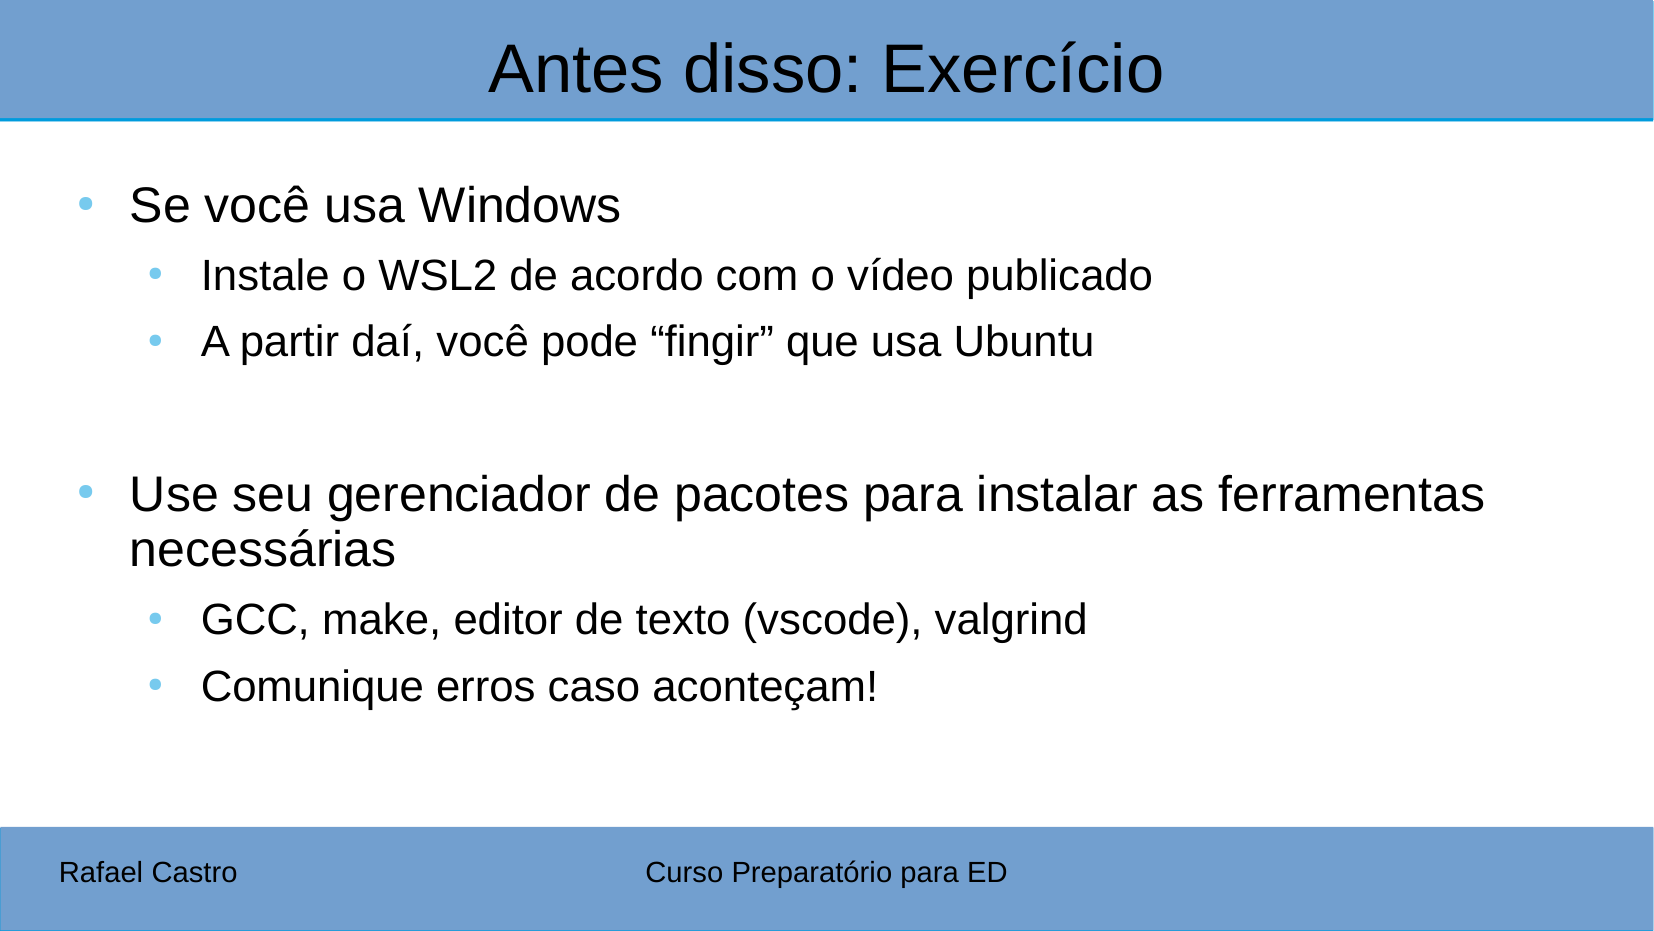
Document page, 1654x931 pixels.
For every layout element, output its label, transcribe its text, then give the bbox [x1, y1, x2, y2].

list Se você usa Windows Instale o WSL2 de acordo com o vídeo publicado A partir daí, você pode “fingir” que usa Ubuntu Use seu gerenciador de pacotes para instalar as ferramentas necessárias GCC, make, editor de texto (vscode), valgrind Comunique erros caso aconteçam! [59, 177, 1595, 768]
title Antes disso: Exercício [59, 29, 1595, 108]
